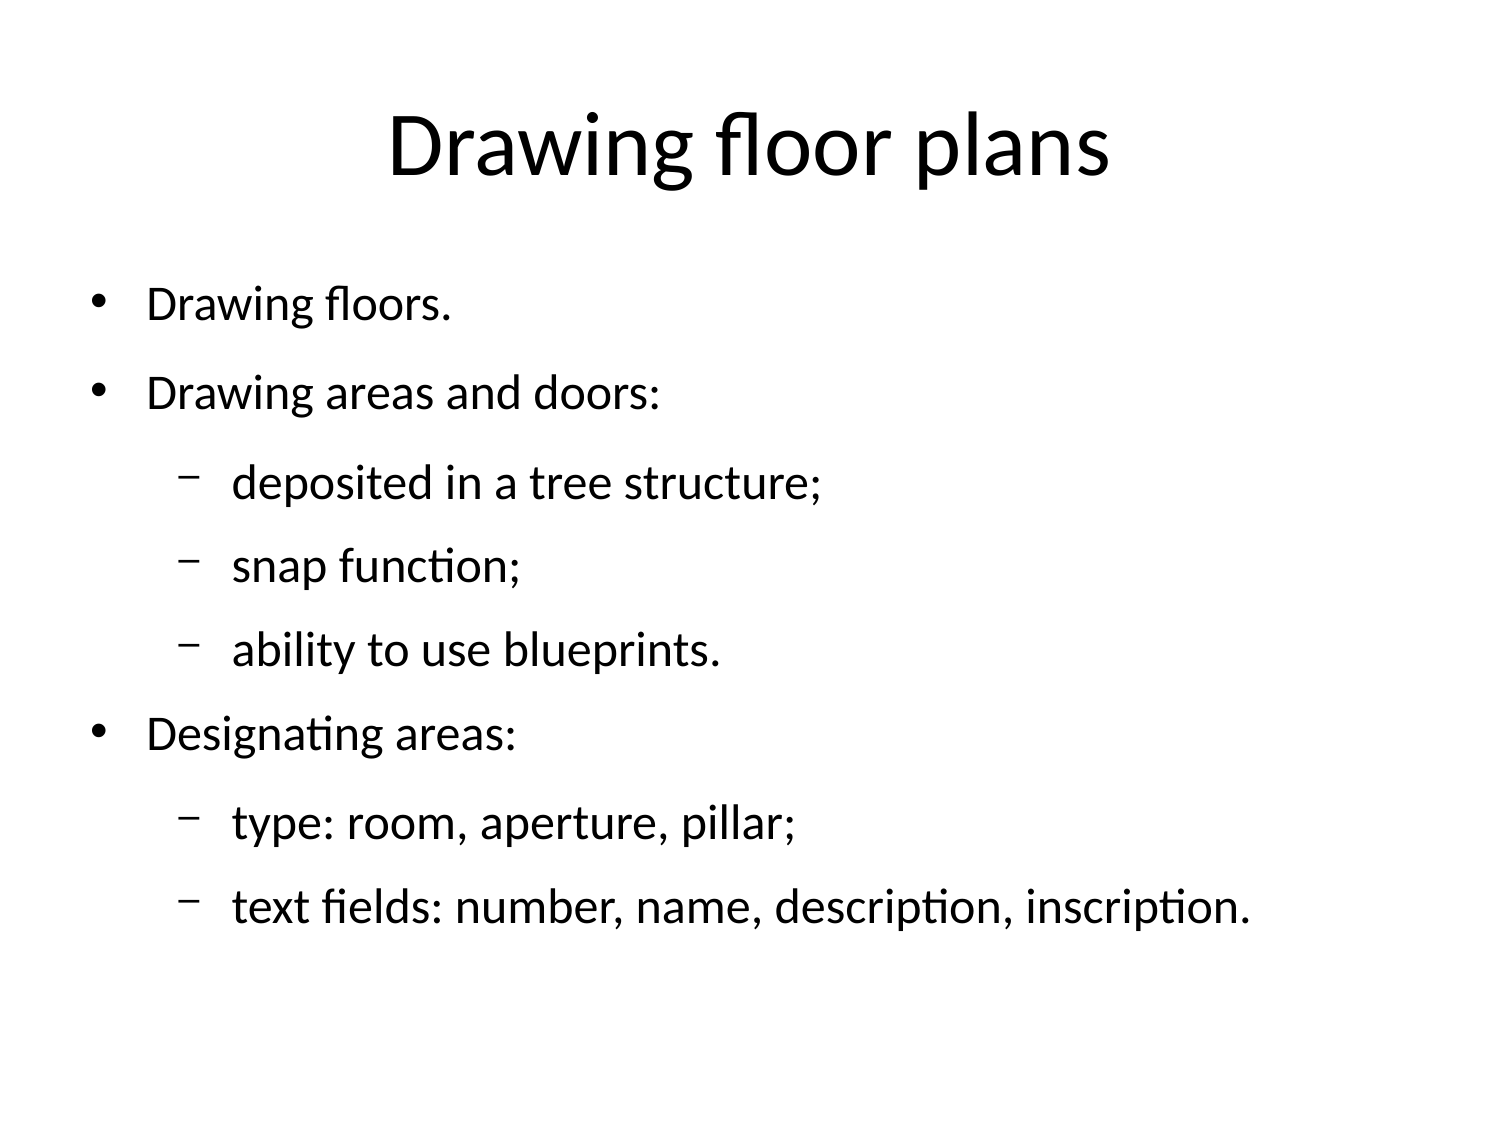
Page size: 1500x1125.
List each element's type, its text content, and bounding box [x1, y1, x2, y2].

title Drawing floor plans [75, 45, 1425, 233]
list Drawing floors. Drawing areas and doors: deposited in a tree structure; snap function; ability to use blueprints. Designating areas: type: room, aperture, pillar; text fields: number, name, description, inscription. [75, 262, 1425, 1005]
